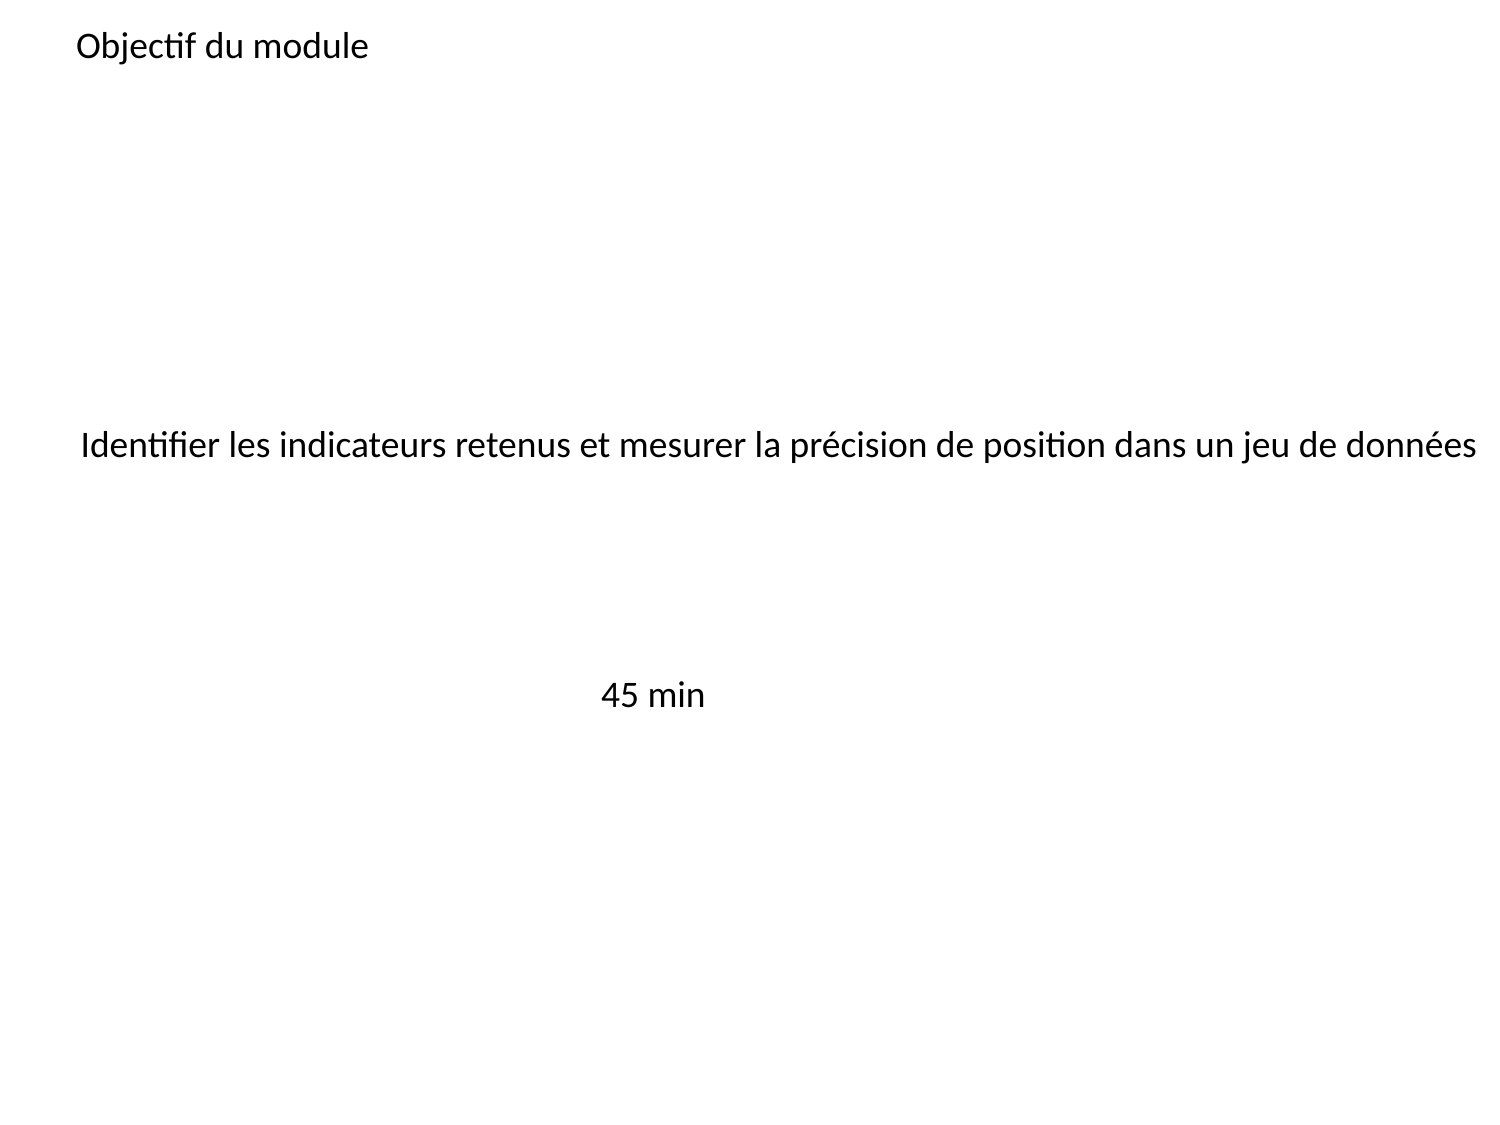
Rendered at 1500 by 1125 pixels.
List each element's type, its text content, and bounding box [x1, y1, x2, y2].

text_box Identifier les indicateurs retenus et mesurer la précision de position dans un jeu de données [65, 412, 1500, 474]
text_box Objectif du module [61, 13, 389, 74]
text_box 45 min [586, 662, 723, 724]
